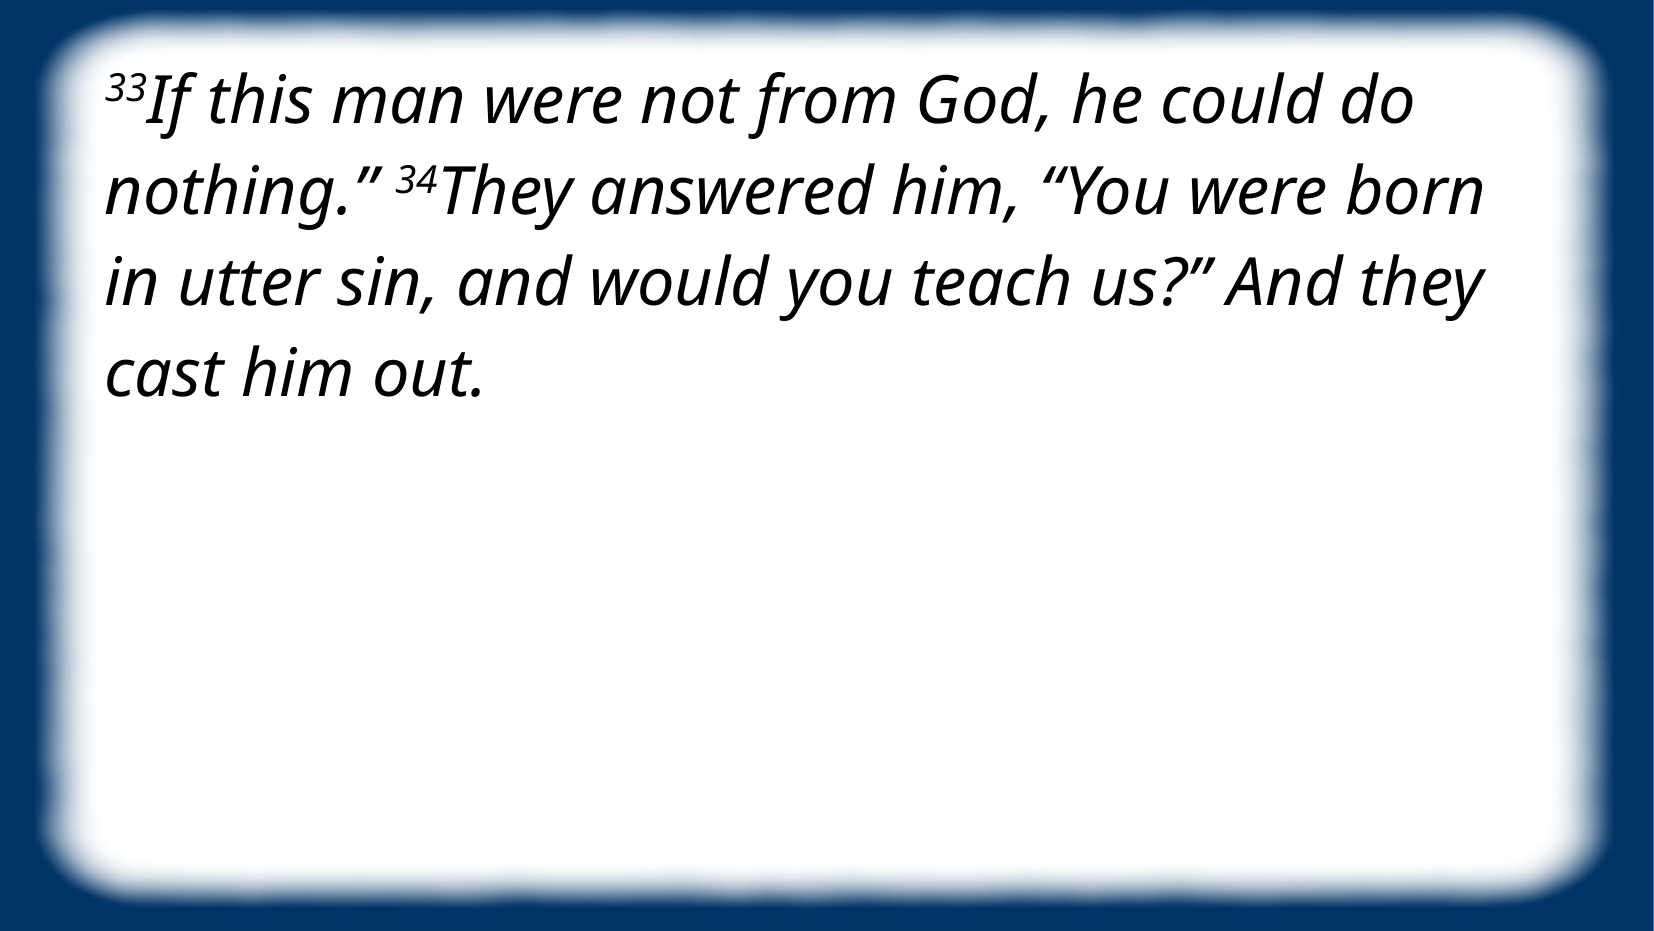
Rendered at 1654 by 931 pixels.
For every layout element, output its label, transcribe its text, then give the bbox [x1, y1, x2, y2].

text_box 33If this man were not from God, he could do nothing.” 34They answered him, “You were born in utter sin, and would you teach us?” And they cast him out. [90, 45, 1561, 415]
picture [0, 0, 1654, 931]
